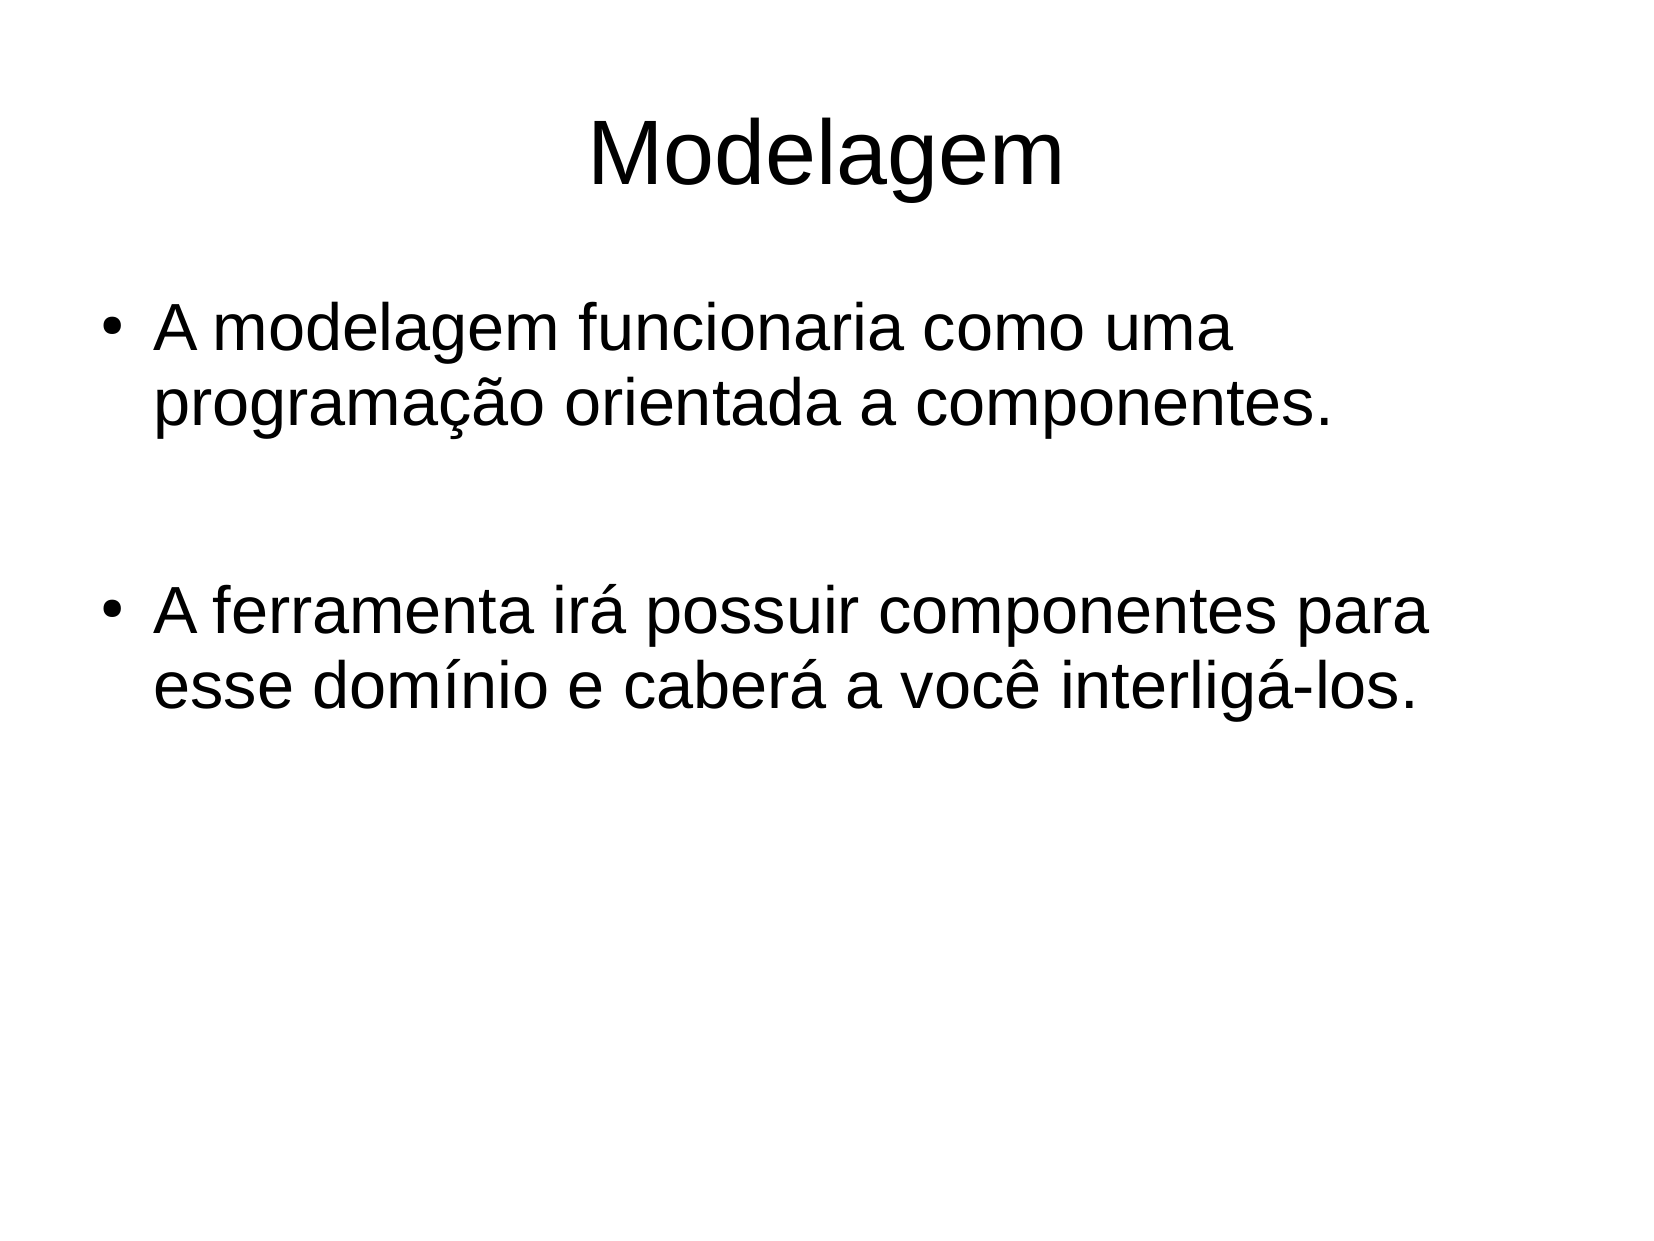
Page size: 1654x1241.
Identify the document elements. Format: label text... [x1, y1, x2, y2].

list A modelagem funcionaria como uma programação orientada a componentes. A ferramenta irá possuir componentes para esse domínio e caberá a você interligá-los. [82, 290, 1571, 1094]
title Modelagem [82, 56, 1571, 250]
